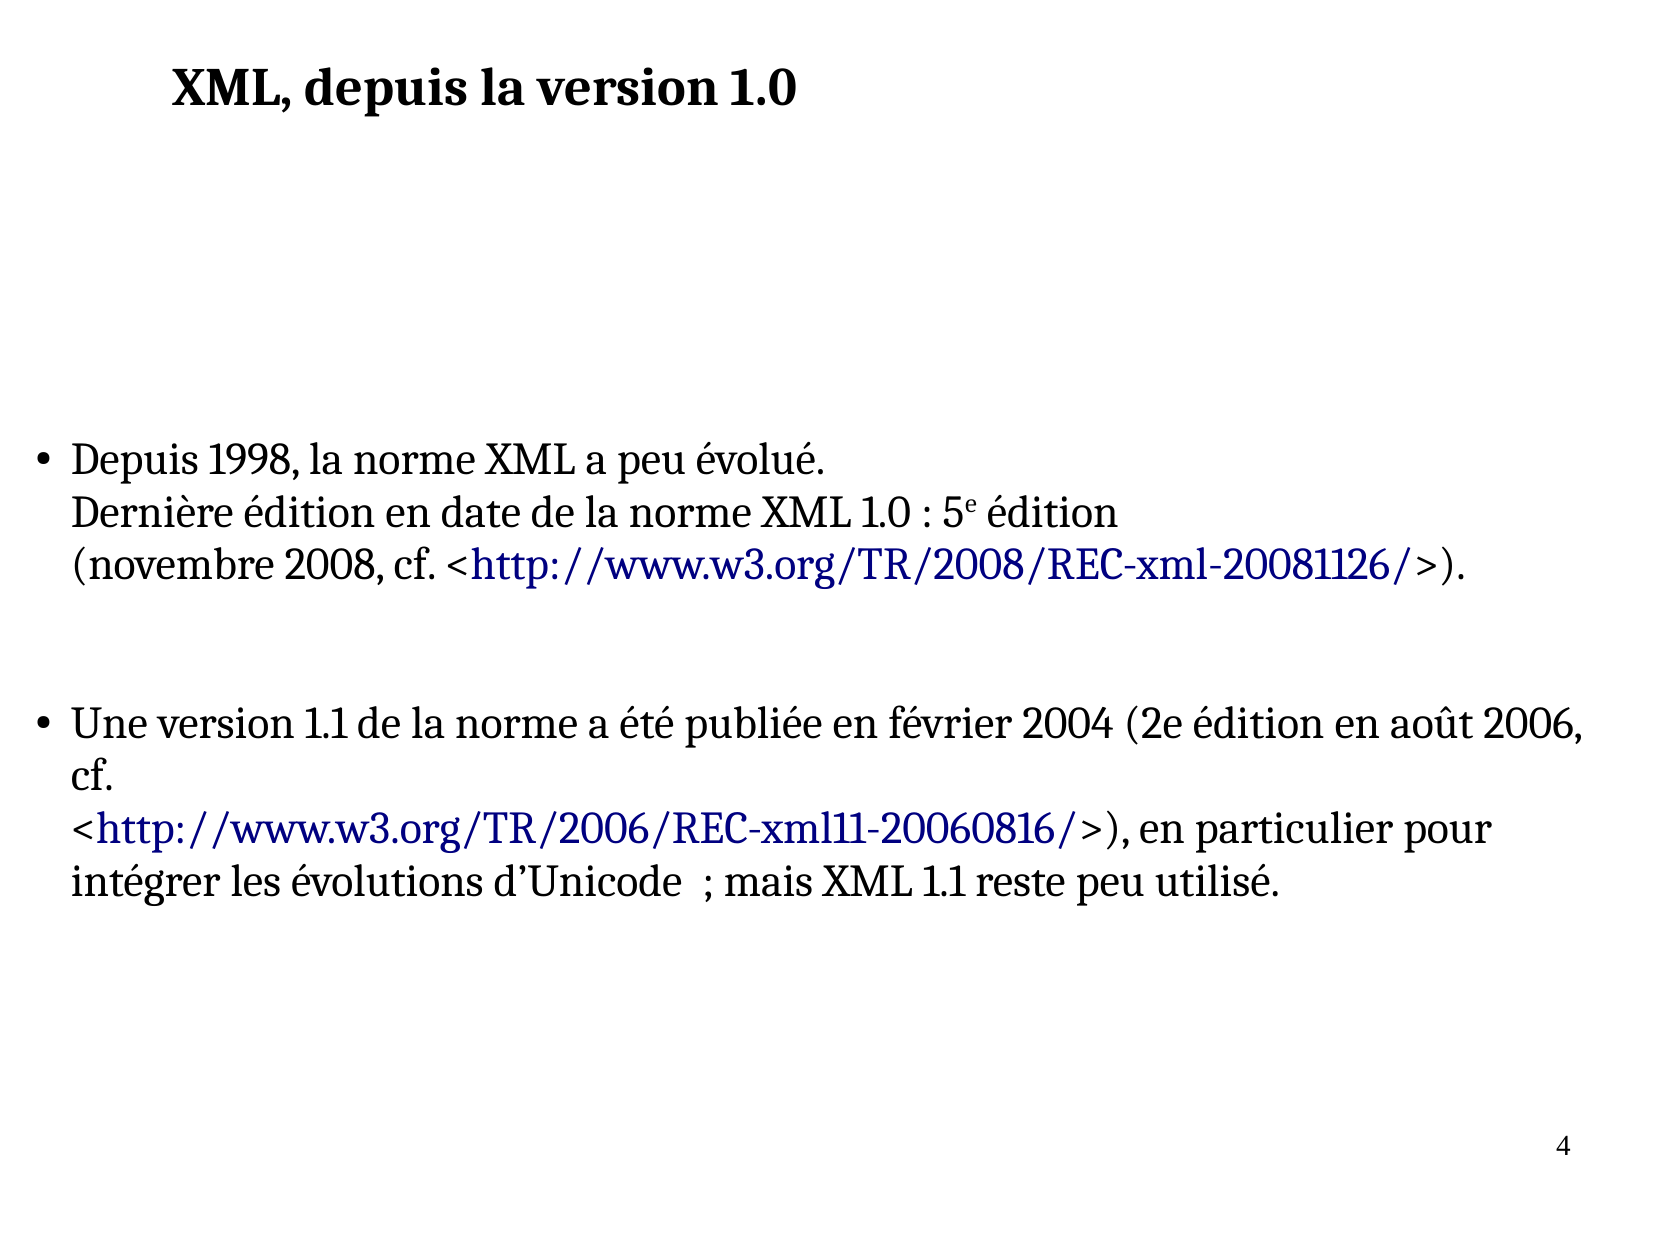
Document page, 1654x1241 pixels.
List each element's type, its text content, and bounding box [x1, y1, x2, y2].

subtitle Depuis 1998, la norme XML a peu évolué. Dernière édition en date de la norme XML 1.0 : 5e édition (novembre 2008, cf. <http://www.w3.org/TR/2008/REC-xml-20081126/>). Une version 1.1 de la norme a été publiée en février 2004 (2e édition en août 2006, cf. <http://www.w3.org/TR/2006/REC-xml11-20060816/>), en particulier pour intégrer les évolutions d’Unicode ; mais XML 1.1 reste peu utilisé. [0, 206, 1625, 1093]
title XML, depuis la version 1.0 [0, 0, 1654, 178]
